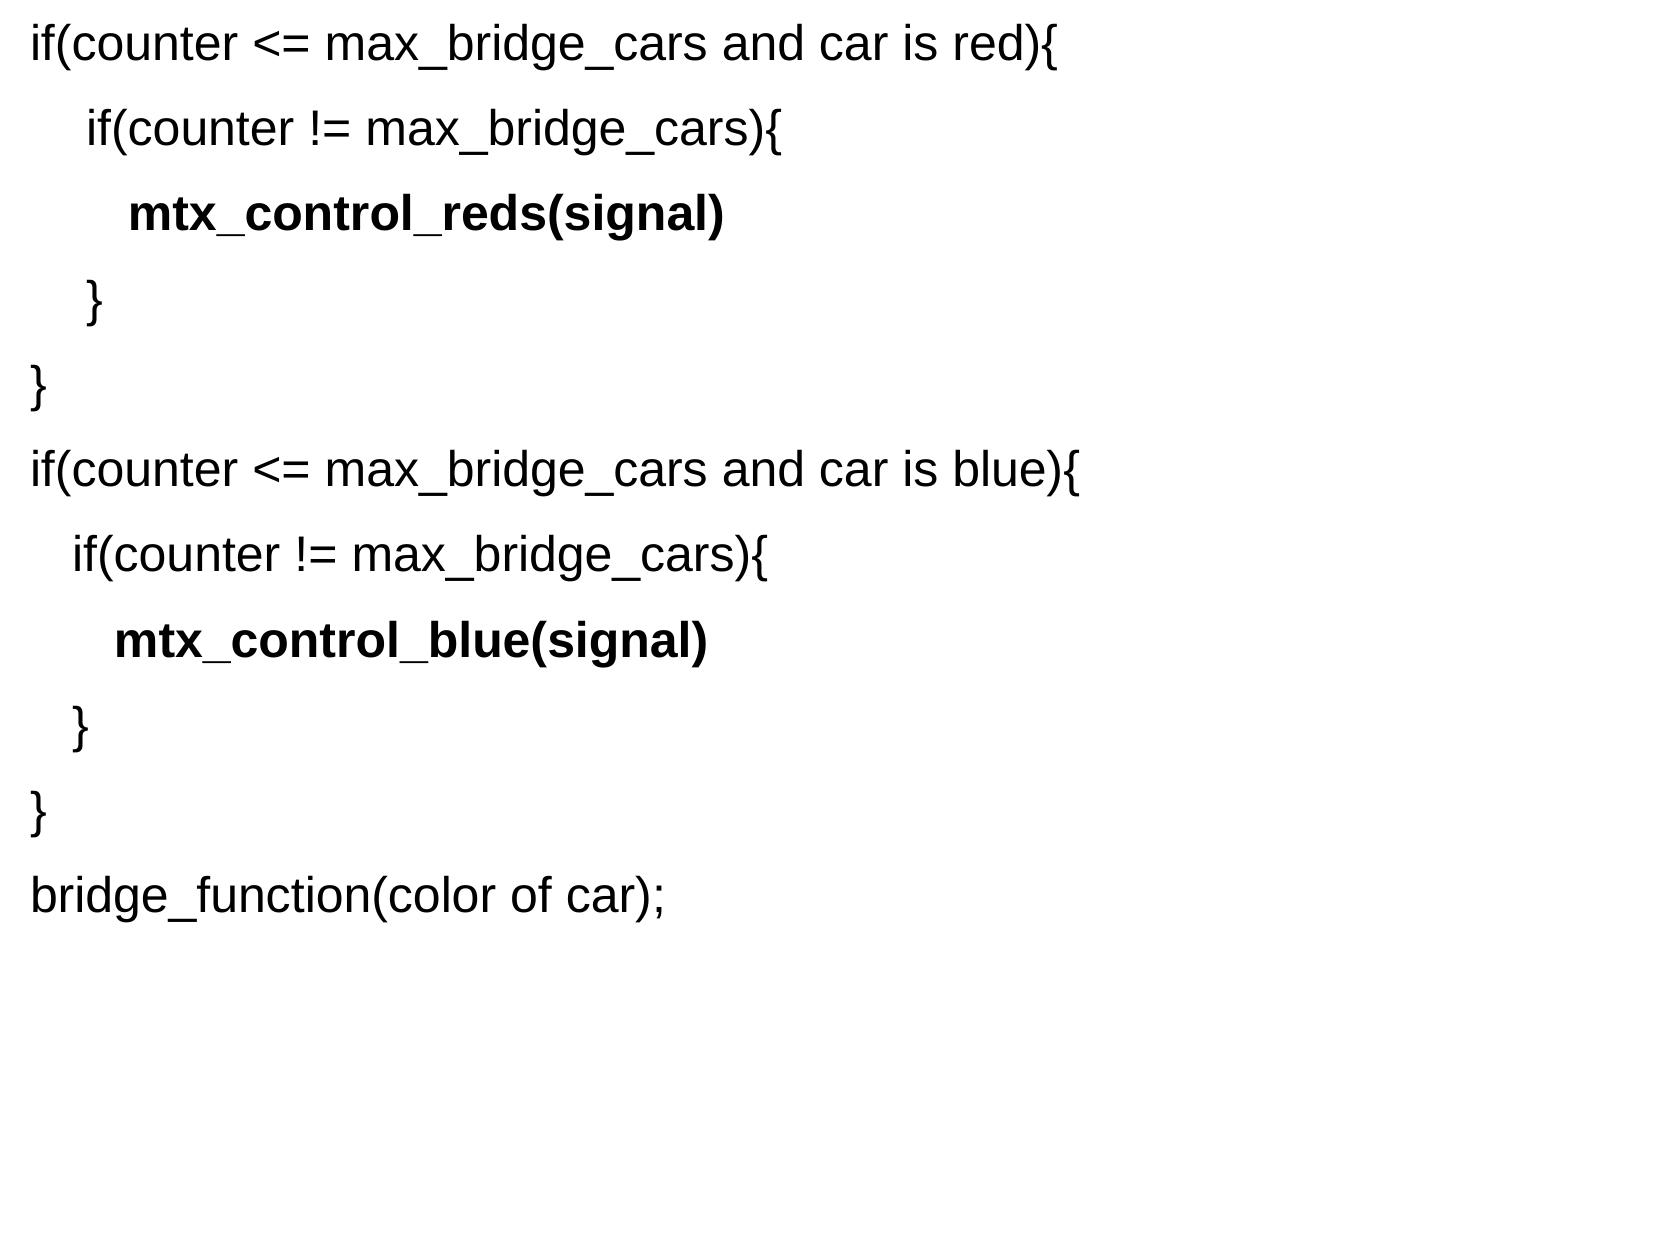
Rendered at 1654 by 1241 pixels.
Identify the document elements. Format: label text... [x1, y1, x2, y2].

list if(counter <= max_bridge_cars and car is red){ if(counter != max_bridge_cars){ mtx_control_reds(signal) } } if(counter <= max_bridge_cars and car is blue){ if(counter != max_bridge_cars){ mtx_control_blue(signal) } } bridge_function(color of car); [30, 15, 1571, 1126]
